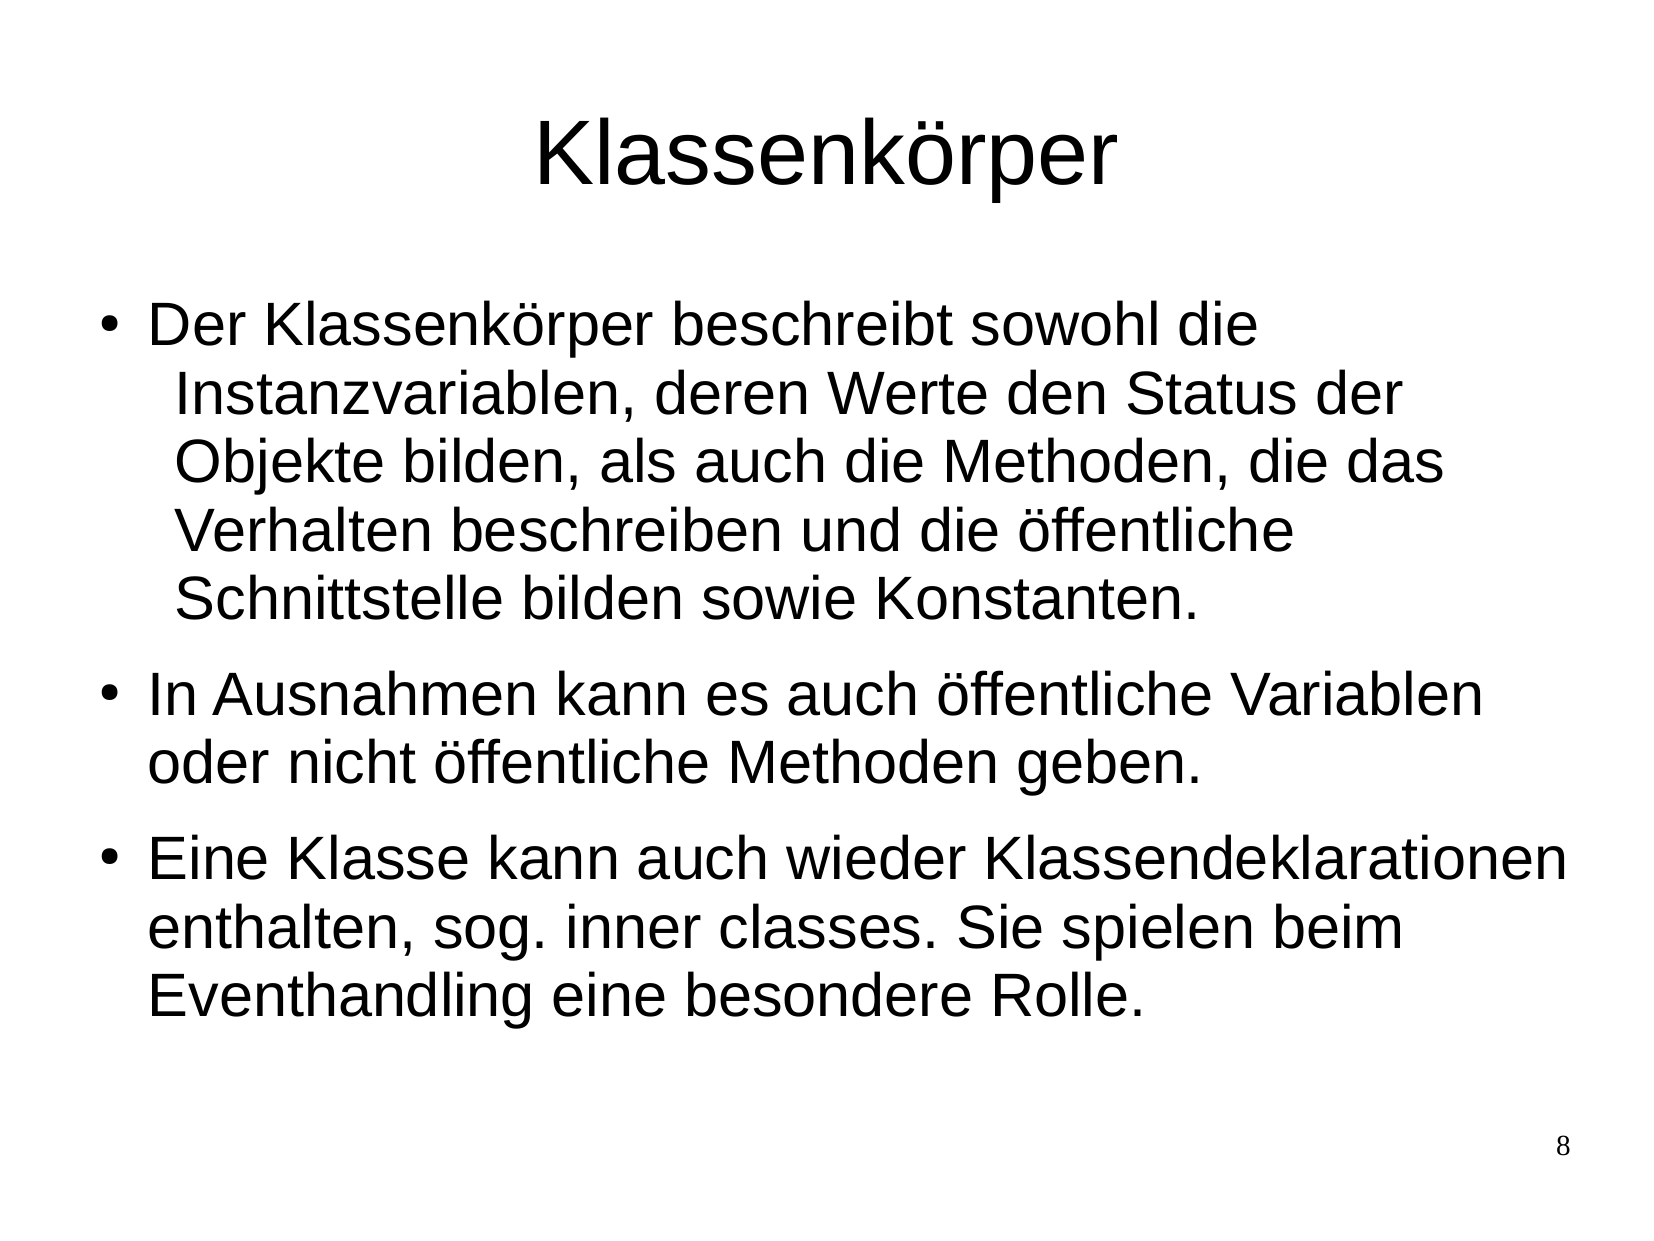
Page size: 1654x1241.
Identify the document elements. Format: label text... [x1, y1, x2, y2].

title Klassenkörper [82, 49, 1571, 257]
list Der Klassenkörper beschreibt sowohl die Instanzvariablen, deren Werte den Status der Objekte bilden, als auch die Methoden, die das Verhalten beschreiben und die öffentliche Schnittstelle bilden sowie Konstanten. In Ausnahmen kann es auch öffentliche Variablen oder nicht öffentliche Methoden geben. Eine Klasse kann auch wieder Klassendeklarationen enthalten, sog. inner classes. Sie spielen beim Eventhandling eine besondere Rolle. [82, 290, 1571, 1109]
